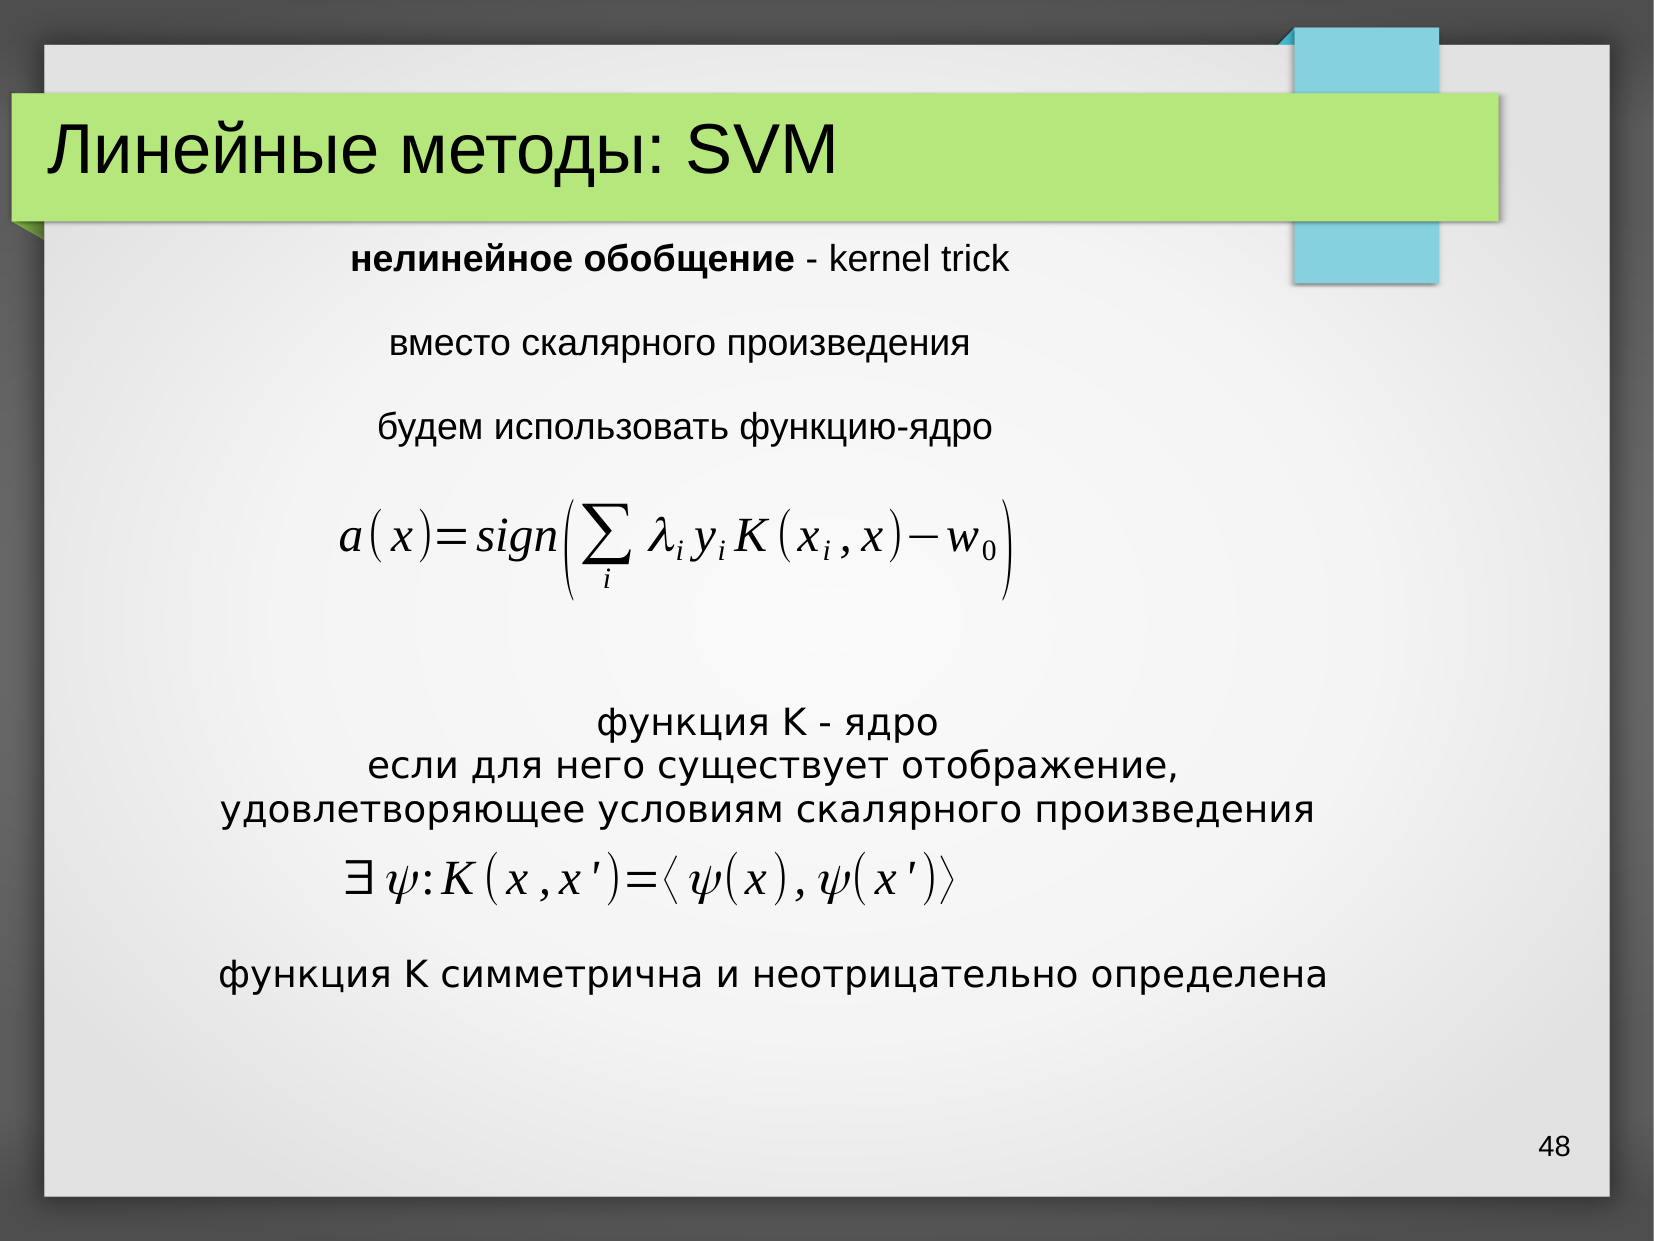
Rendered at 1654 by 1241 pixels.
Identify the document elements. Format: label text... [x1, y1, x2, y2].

text_box нелинейное обобщение - kernel trick вместо скалярного произведения будем использовать функцию-ядро [283, 250, 1087, 476]
text_box функция K симметрична и неотрицательно определена [153, 944, 1394, 1004]
text_box функция K - ядро если для него существует отображение, удовлетворяющее условиям скалярного произведения [153, 693, 1394, 839]
chart [337, 850, 963, 911]
picture [0, 0, 1654, 1241]
title Линейные методы: SVM [47, 109, 1501, 189]
chart [330, 496, 1021, 604]
